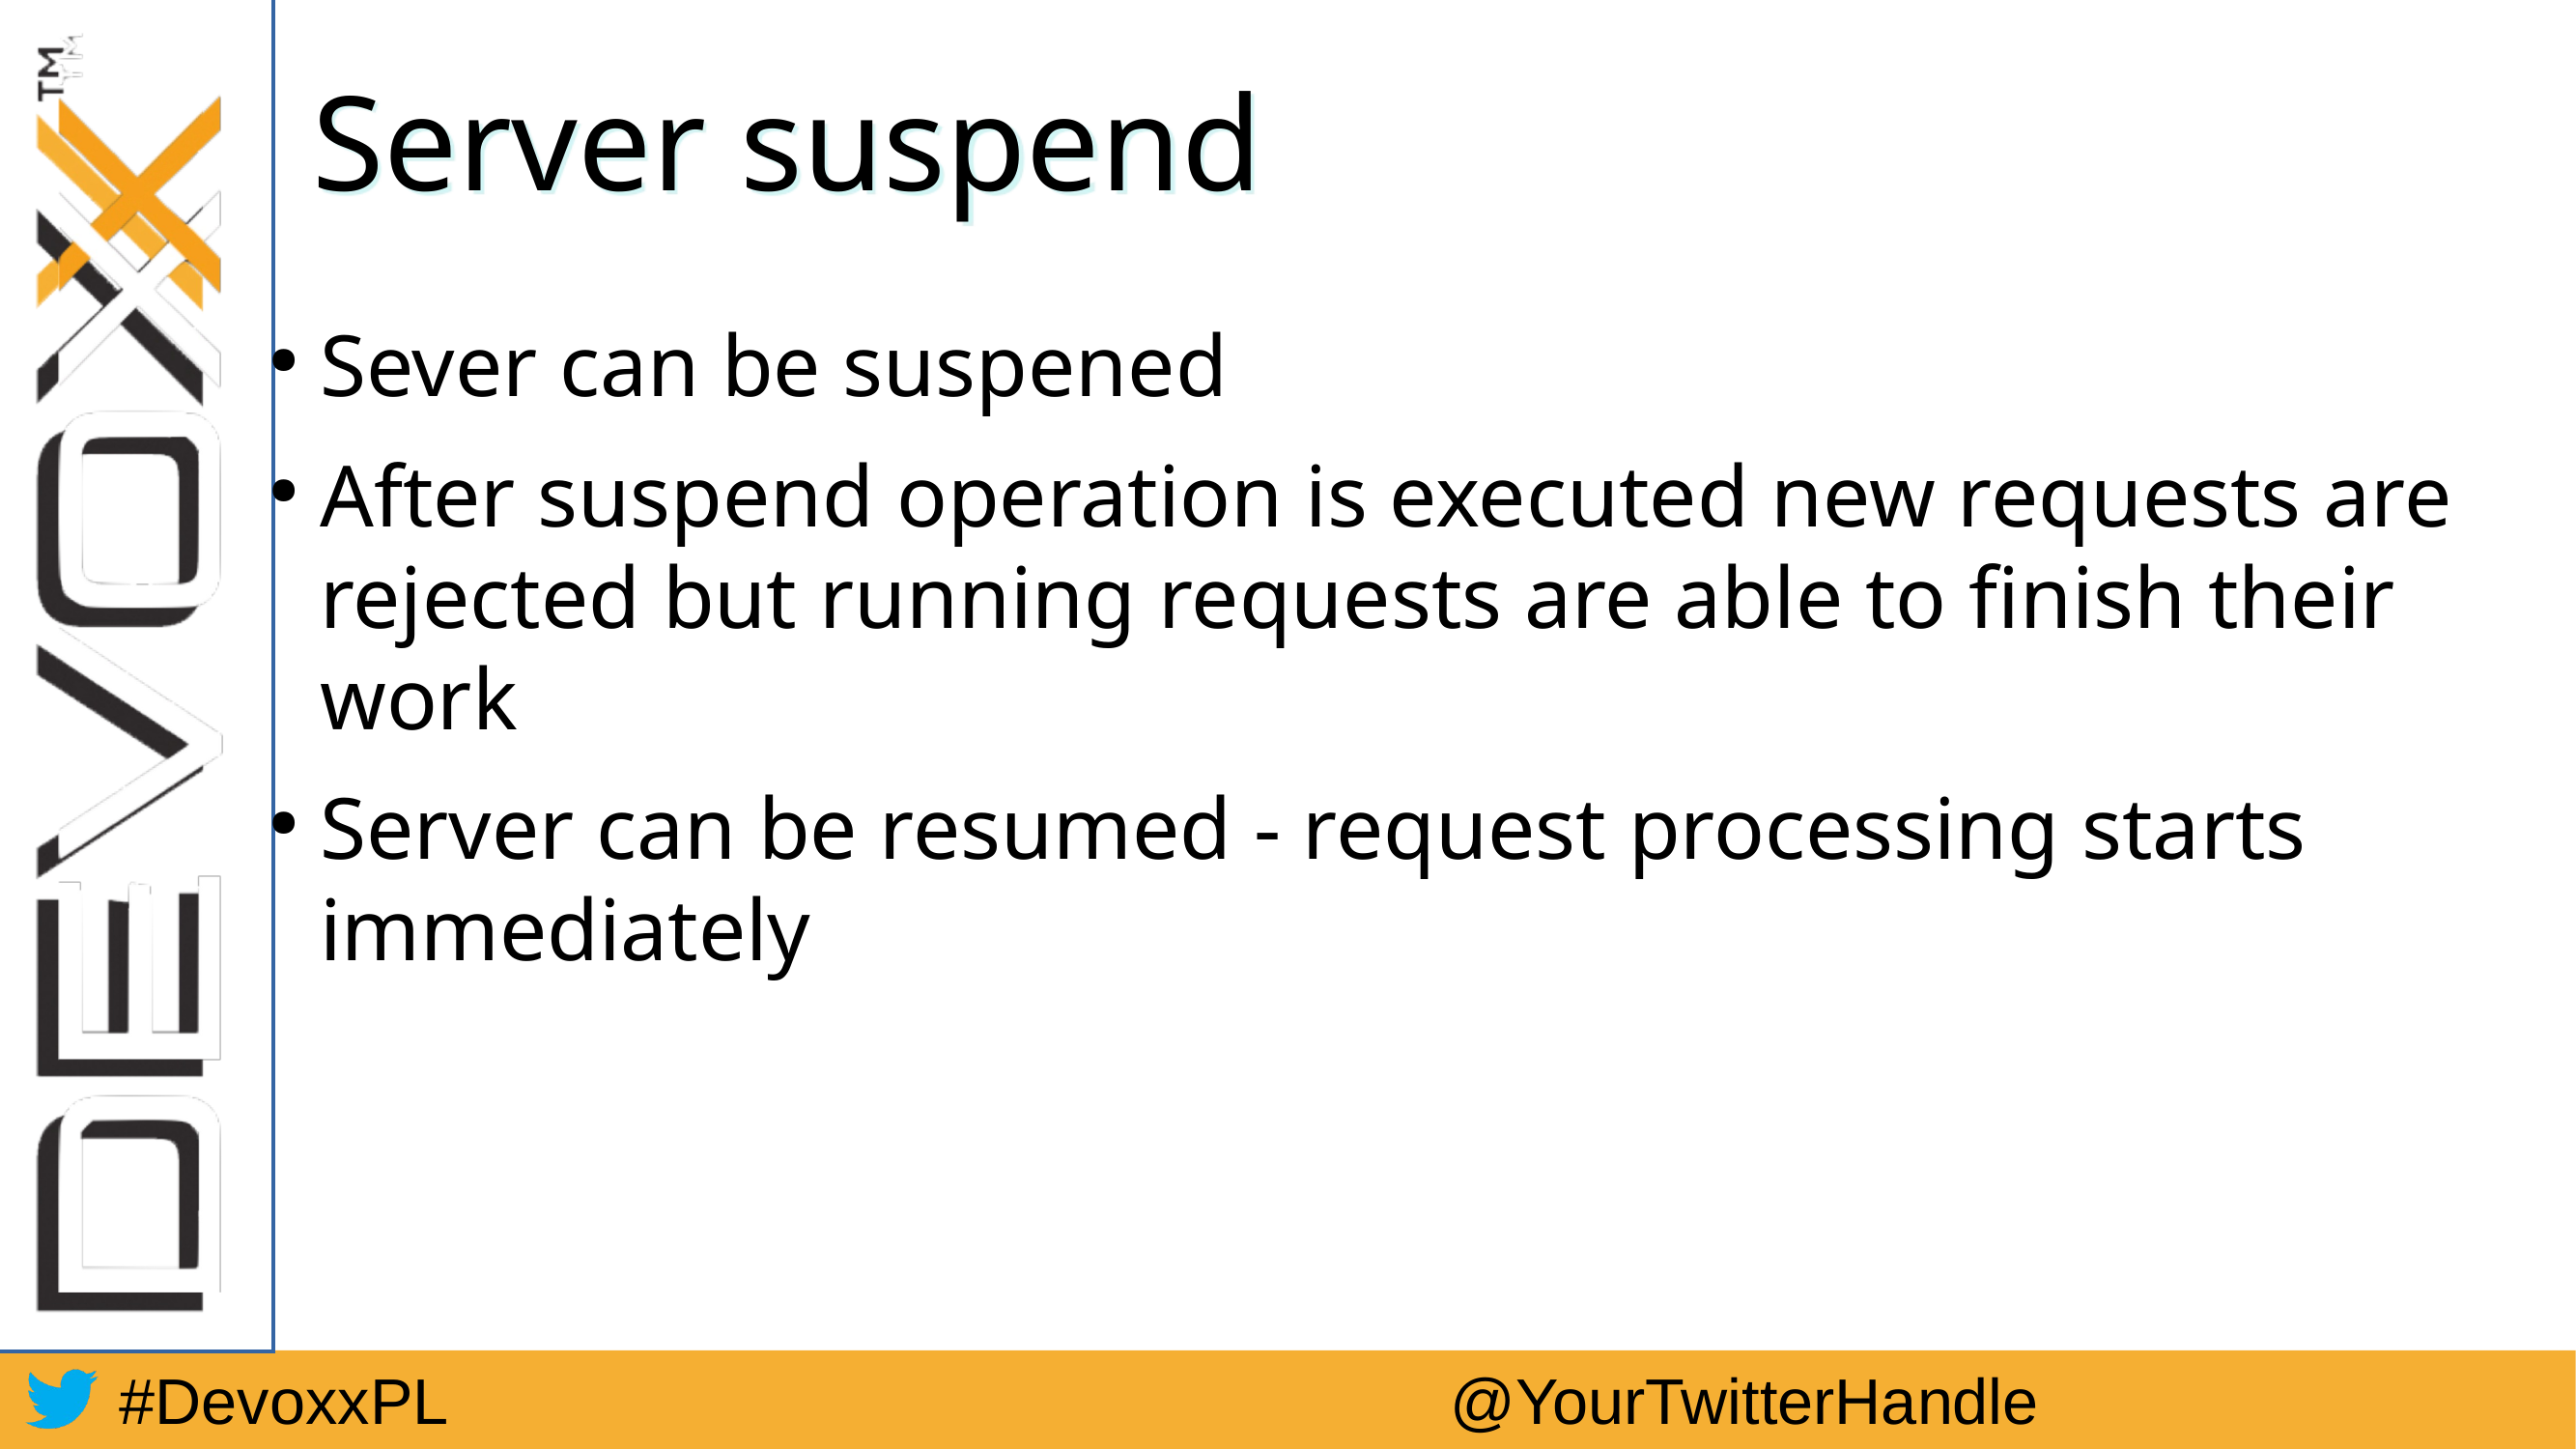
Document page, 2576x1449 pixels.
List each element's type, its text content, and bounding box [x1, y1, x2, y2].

picture [0, 1353, 123, 1449]
list Sever can be suspened After suspend operation is executed new requests are rejected but running requests are able to finish their work Server can be resumed - request processing starts immediately [251, 311, 2526, 1333]
picture [60, 34, 223, 1292]
title Server suspend [312, 19, 2522, 258]
picture [0, 39, 220, 1350]
